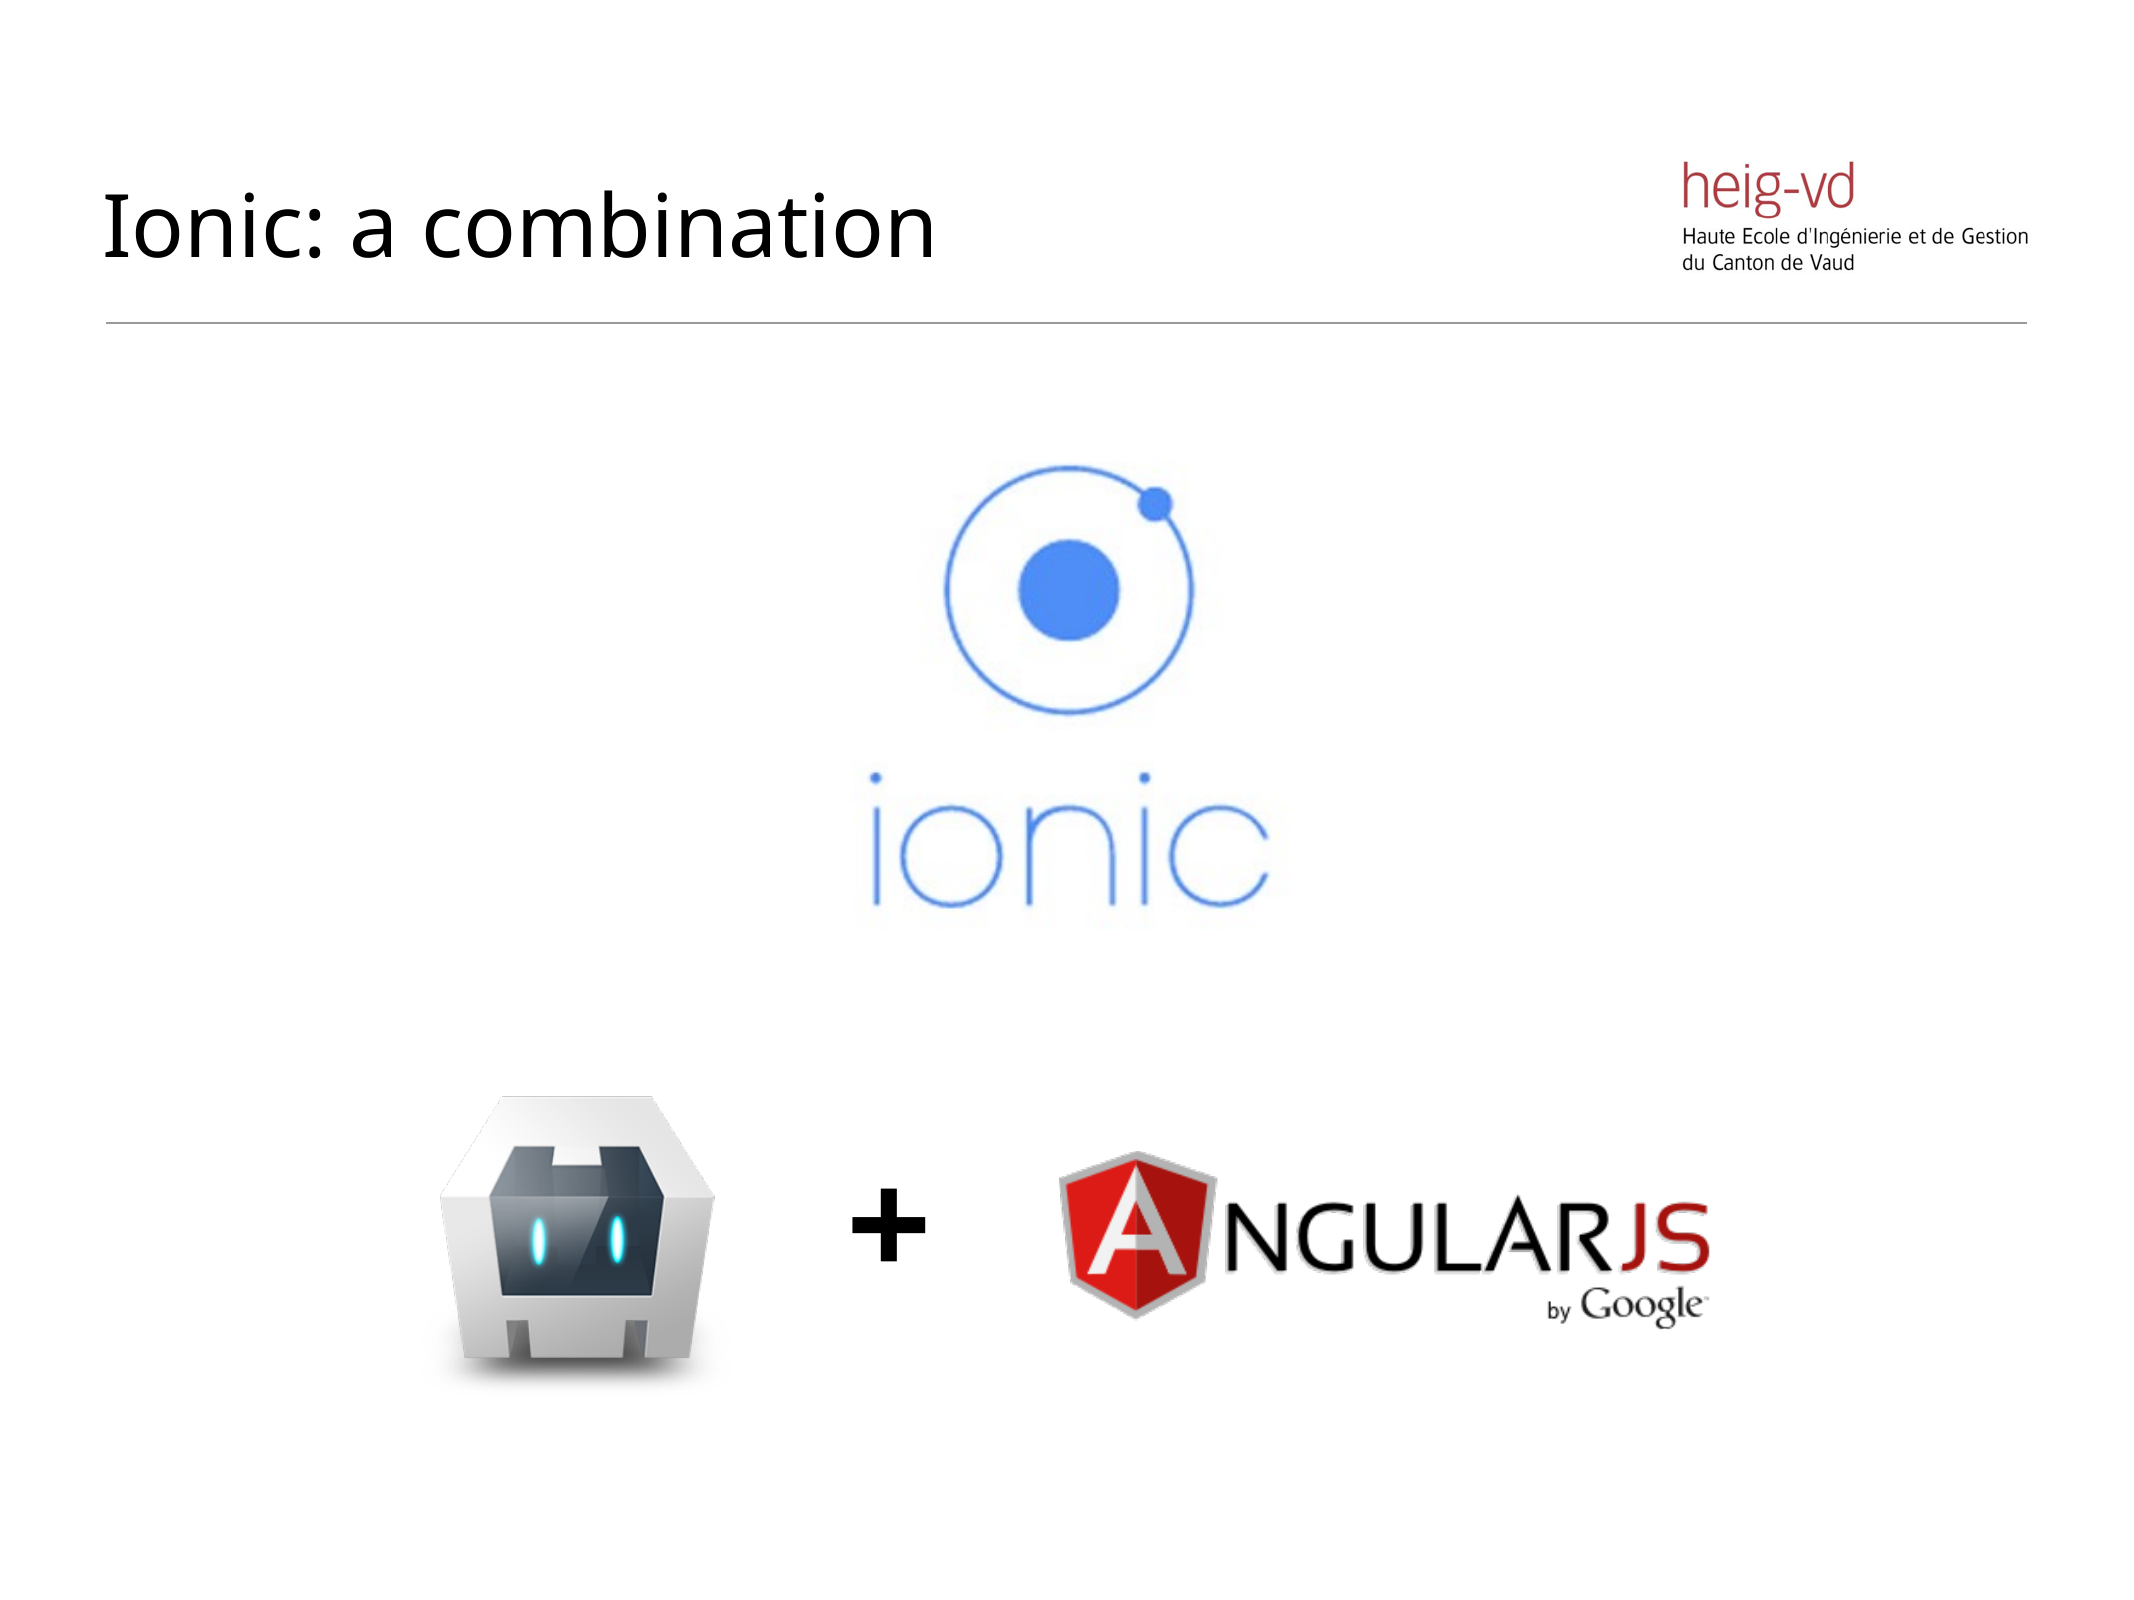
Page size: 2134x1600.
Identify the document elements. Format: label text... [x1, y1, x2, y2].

picture [754, 362, 1380, 988]
text_box + [838, 1120, 941, 1318]
title Ionic: a combination [93, 54, 2040, 284]
picture [1059, 1151, 1711, 1336]
picture [422, 1088, 733, 1398]
